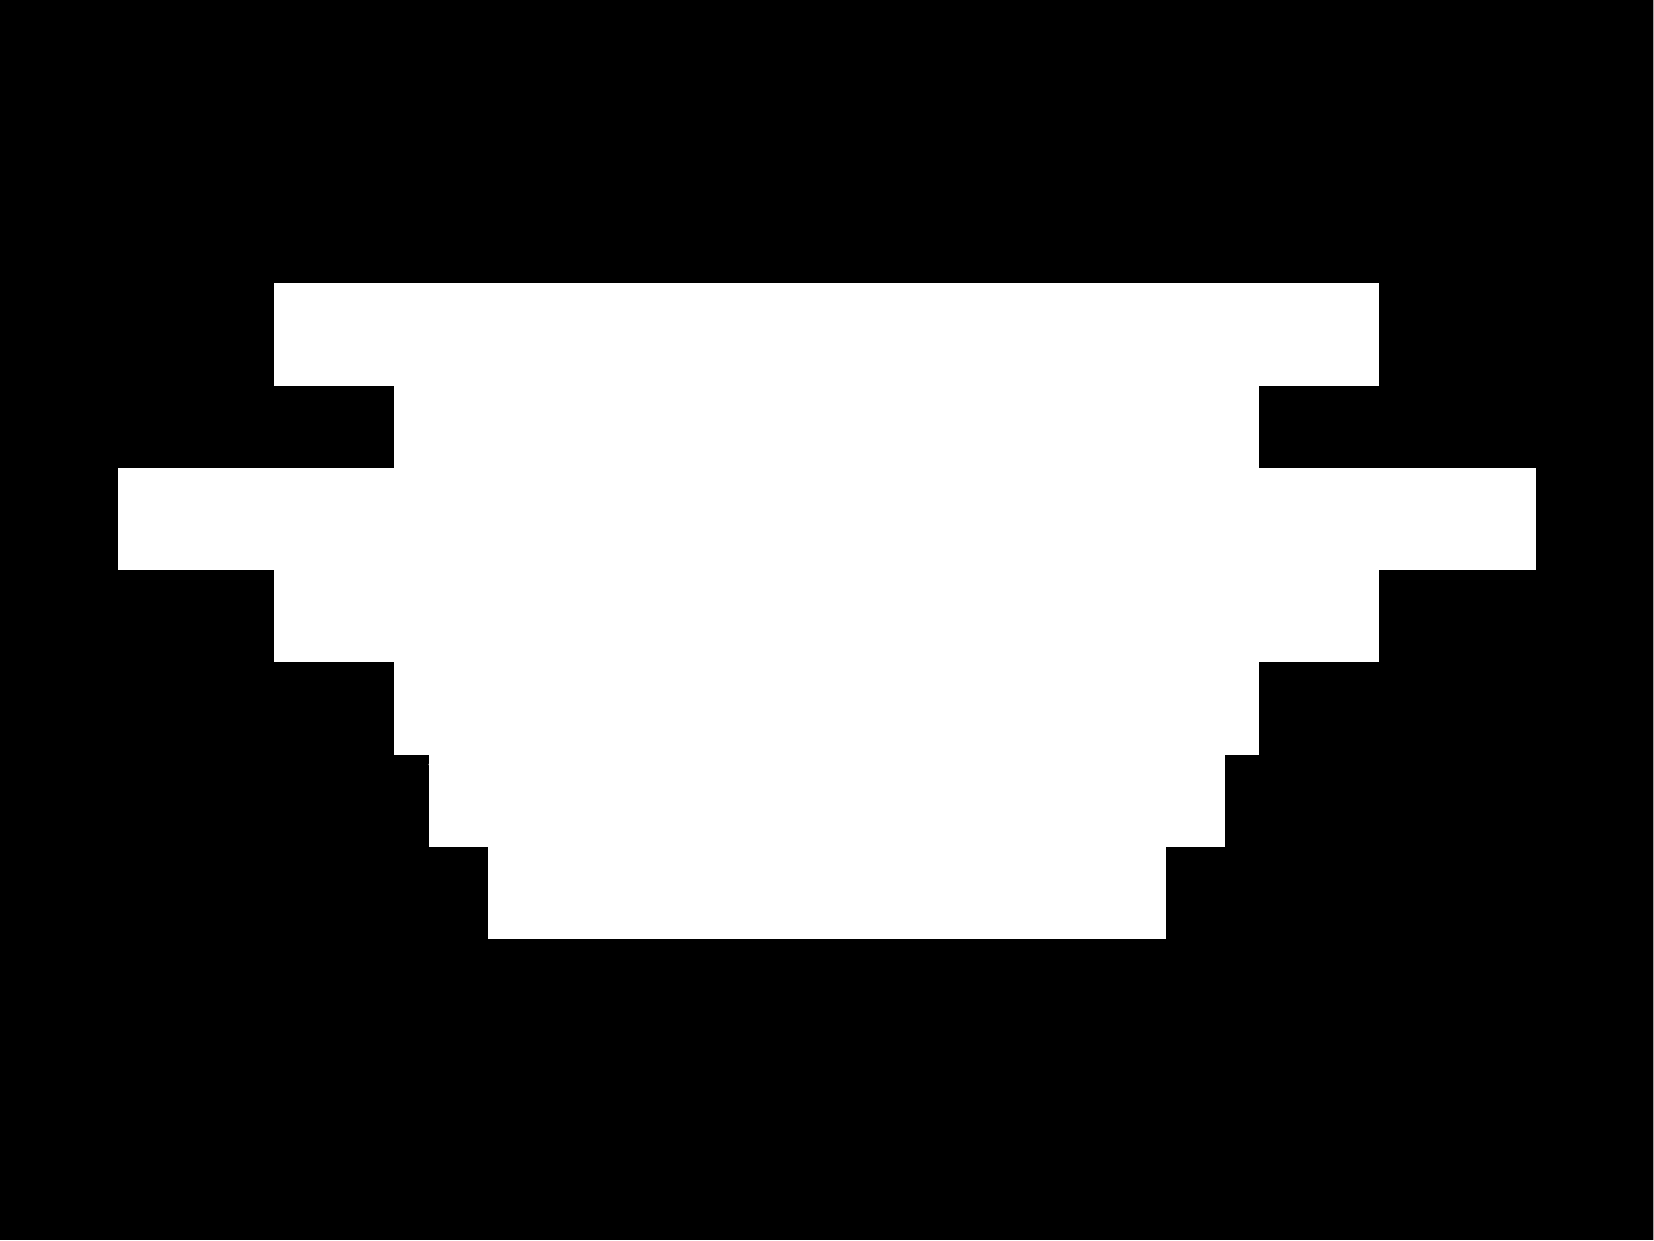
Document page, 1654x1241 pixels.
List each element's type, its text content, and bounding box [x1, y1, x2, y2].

subtitle Aviva, oh Senhor, Tua obra No meio do Teu povo Faz arder nosso coração com fogo Aviva, oh Senhor, Tua obra No meio do Teu povo Vem quebrar nosso coração de novo [82, 49, 1571, 1182]
